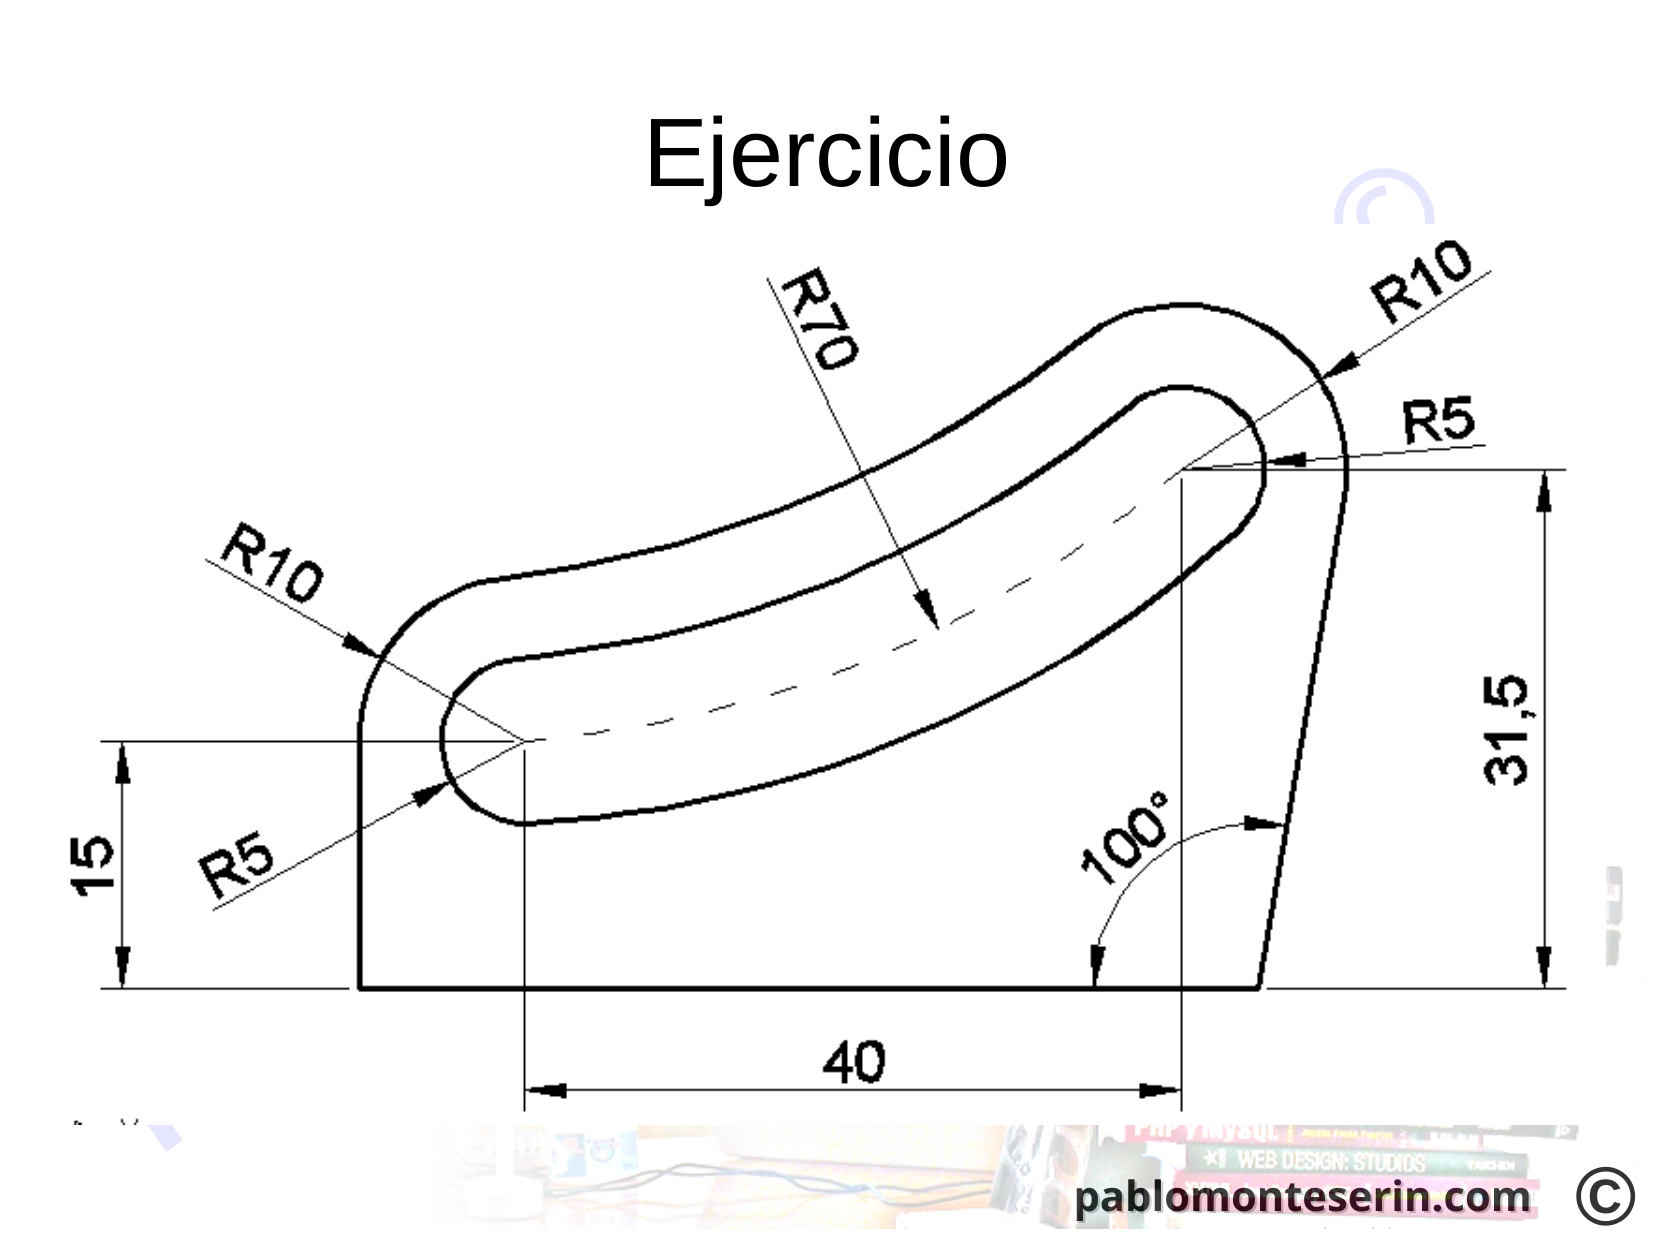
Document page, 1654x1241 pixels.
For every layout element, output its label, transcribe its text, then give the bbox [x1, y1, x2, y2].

title Ejercicio [82, 49, 1571, 224]
picture [56, 224, 1654, 1229]
